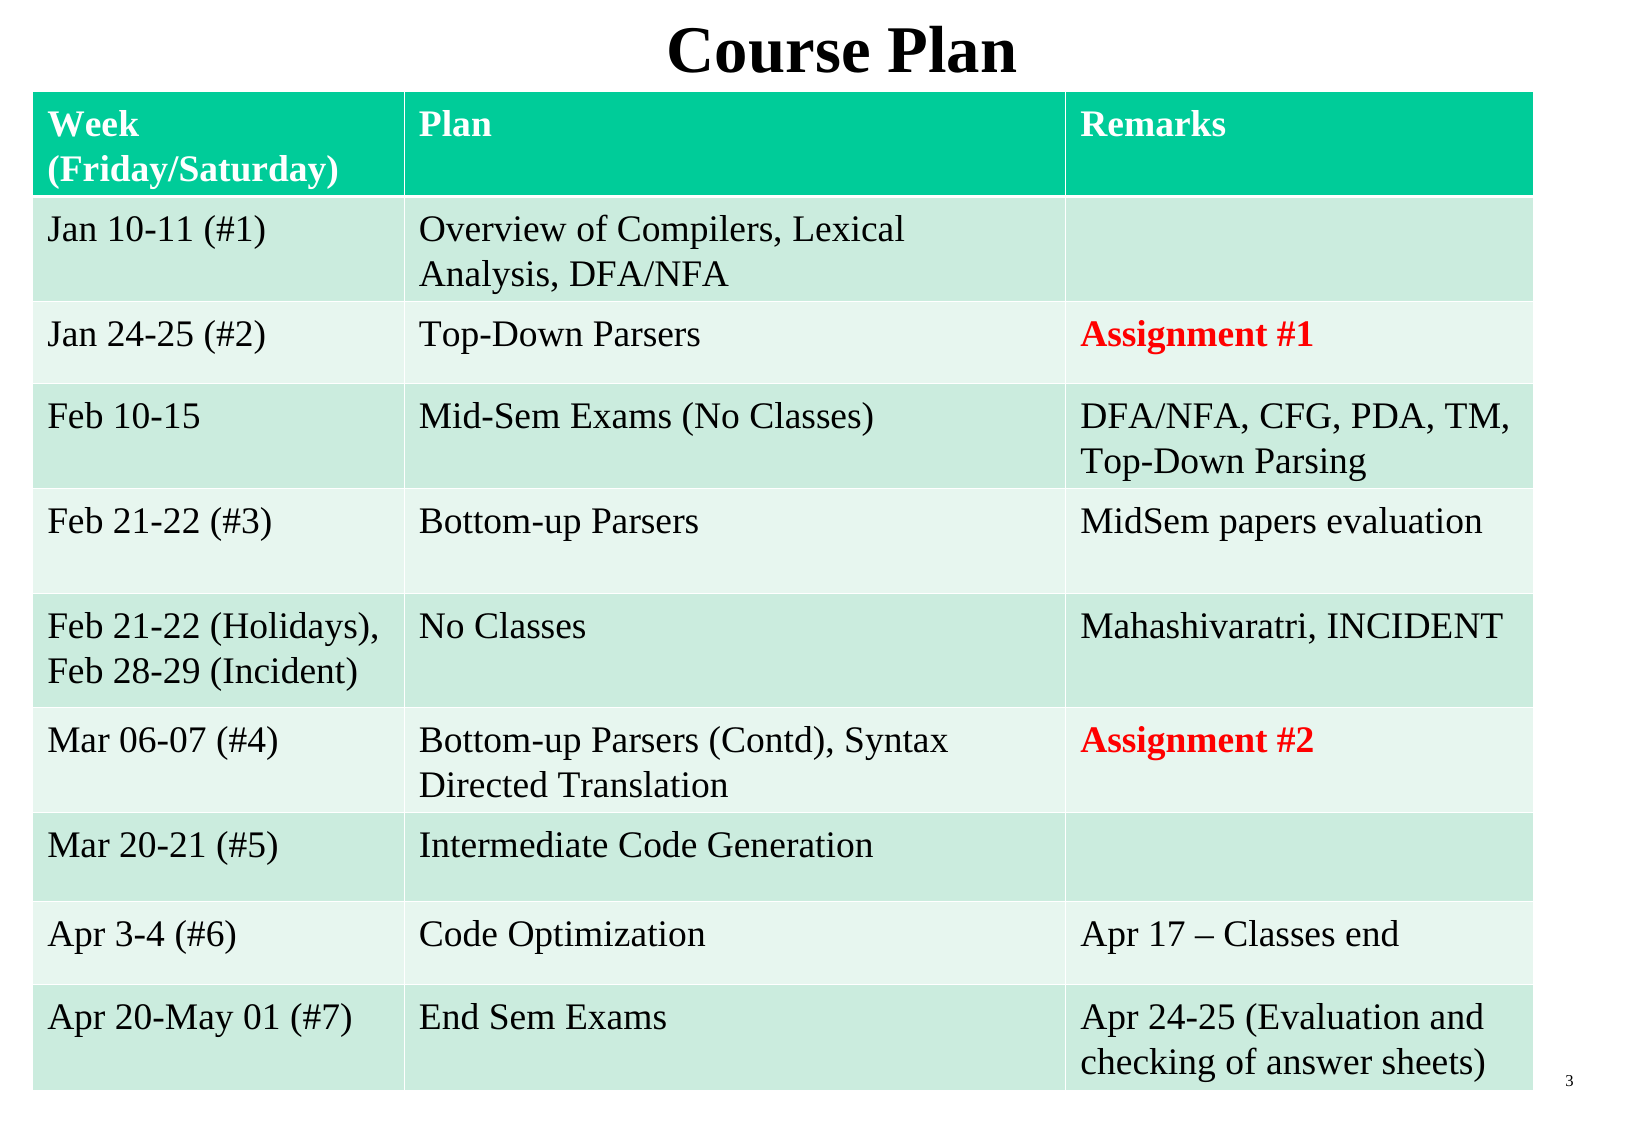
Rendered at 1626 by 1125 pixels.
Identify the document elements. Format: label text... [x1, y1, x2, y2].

table_cell Feb 21-22 (#3) [33, 489, 404, 593]
table_cell No Classes [405, 594, 1065, 707]
table_cell Mid-Sem Exams (No Classes) [405, 384, 1065, 488]
table_cell End Sem Exams [405, 985, 1065, 1090]
table_cell Apr 3-4 (#6) [33, 902, 404, 984]
title Course Plan [91, 0, 1593, 92]
table_cell Bottom-up Parsers [405, 489, 1065, 593]
table_cell Overview of Compilers, Lexical Analysis, DFA/NFA [405, 198, 1065, 301]
table_cell Jan 24-25 (#2) [33, 302, 404, 383]
table_cell Feb 21-22 (Holidays), Feb 28-29 (Incident) [33, 594, 404, 707]
table_cell Apr 24-25 (Evaluation and checking of answer sheets) [1066, 985, 1533, 1090]
table_header Week (Friday/Saturday) [33, 92, 404, 195]
table_cell DFA/NFA, CFG, PDA, TM, Top-Down Parsing [1066, 384, 1533, 488]
table_cell Assignment #2 [1066, 708, 1533, 812]
table_cell [1066, 198, 1533, 301]
table_cell Feb 10-15 [33, 384, 404, 488]
table_cell [1066, 813, 1533, 901]
table_cell Assignment #1 [1066, 302, 1533, 383]
text_box <number> [1250, 1062, 1589, 1101]
table_cell Code Optimization [405, 902, 1065, 984]
table_cell Mar 20-21 (#5) [33, 813, 404, 901]
table_cell Bottom-up Parsers (Contd), Syntax Directed Translation [405, 708, 1065, 812]
table_cell Mar 06-07 (#4) [33, 708, 404, 812]
table_cell Top-Down Parsers [405, 302, 1065, 383]
table_cell Mahashivaratri, INCIDENT [1066, 594, 1533, 707]
table_cell MidSem papers evaluation [1066, 489, 1533, 593]
table_cell Jan 10-11 (#1) [33, 198, 404, 301]
table_header Remarks [1066, 92, 1533, 195]
table_cell Apr 20-May 01 (#7) [33, 985, 404, 1090]
table_cell Intermediate Code Generation [405, 813, 1065, 901]
table_header Plan [405, 92, 1065, 195]
table_cell Apr 17 – Classes end [1066, 902, 1533, 984]
